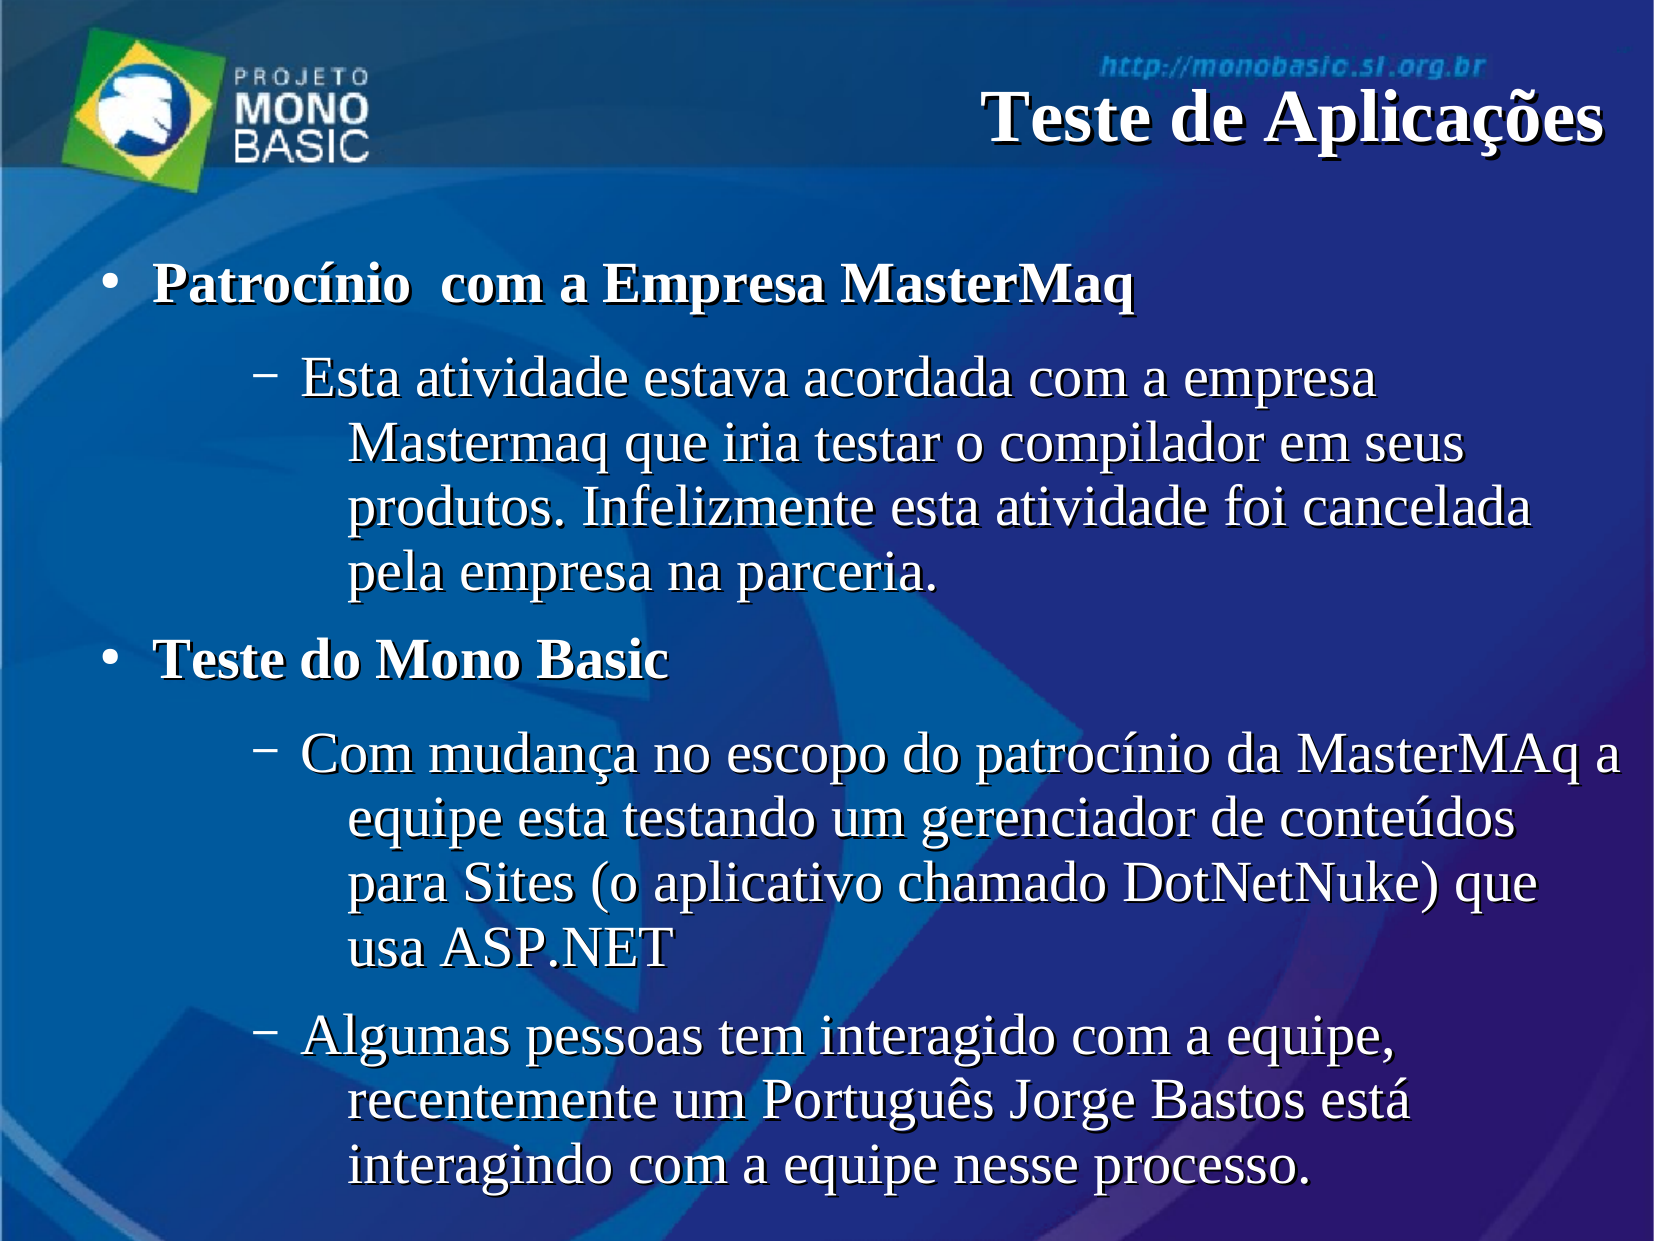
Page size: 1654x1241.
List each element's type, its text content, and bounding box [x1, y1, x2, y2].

list Patrocínio com a Empresa MasterMaq Esta atividade estava acordada com a empresa Mastermaq que iria testar o compilador em seus produtos. Infelizmente esta atividade foi cancelada pela empresa na parceria. Teste do Mono Basic Com mudança no escopo do patrocínio da MasterMAq a equipe esta testando um gerenciador de conteúdos para Sites (o aplicativo chamado DotNetNuke) que usa ASP.NET Algumas pessoas tem interagido com a equipe, recentemente um Português Jorge Bastos está interagindo com a equipe nesse processo. [64, 250, 1627, 1144]
title Teste de Aplicações [222, 43, 1606, 191]
picture [0, 0, 1654, 1241]
